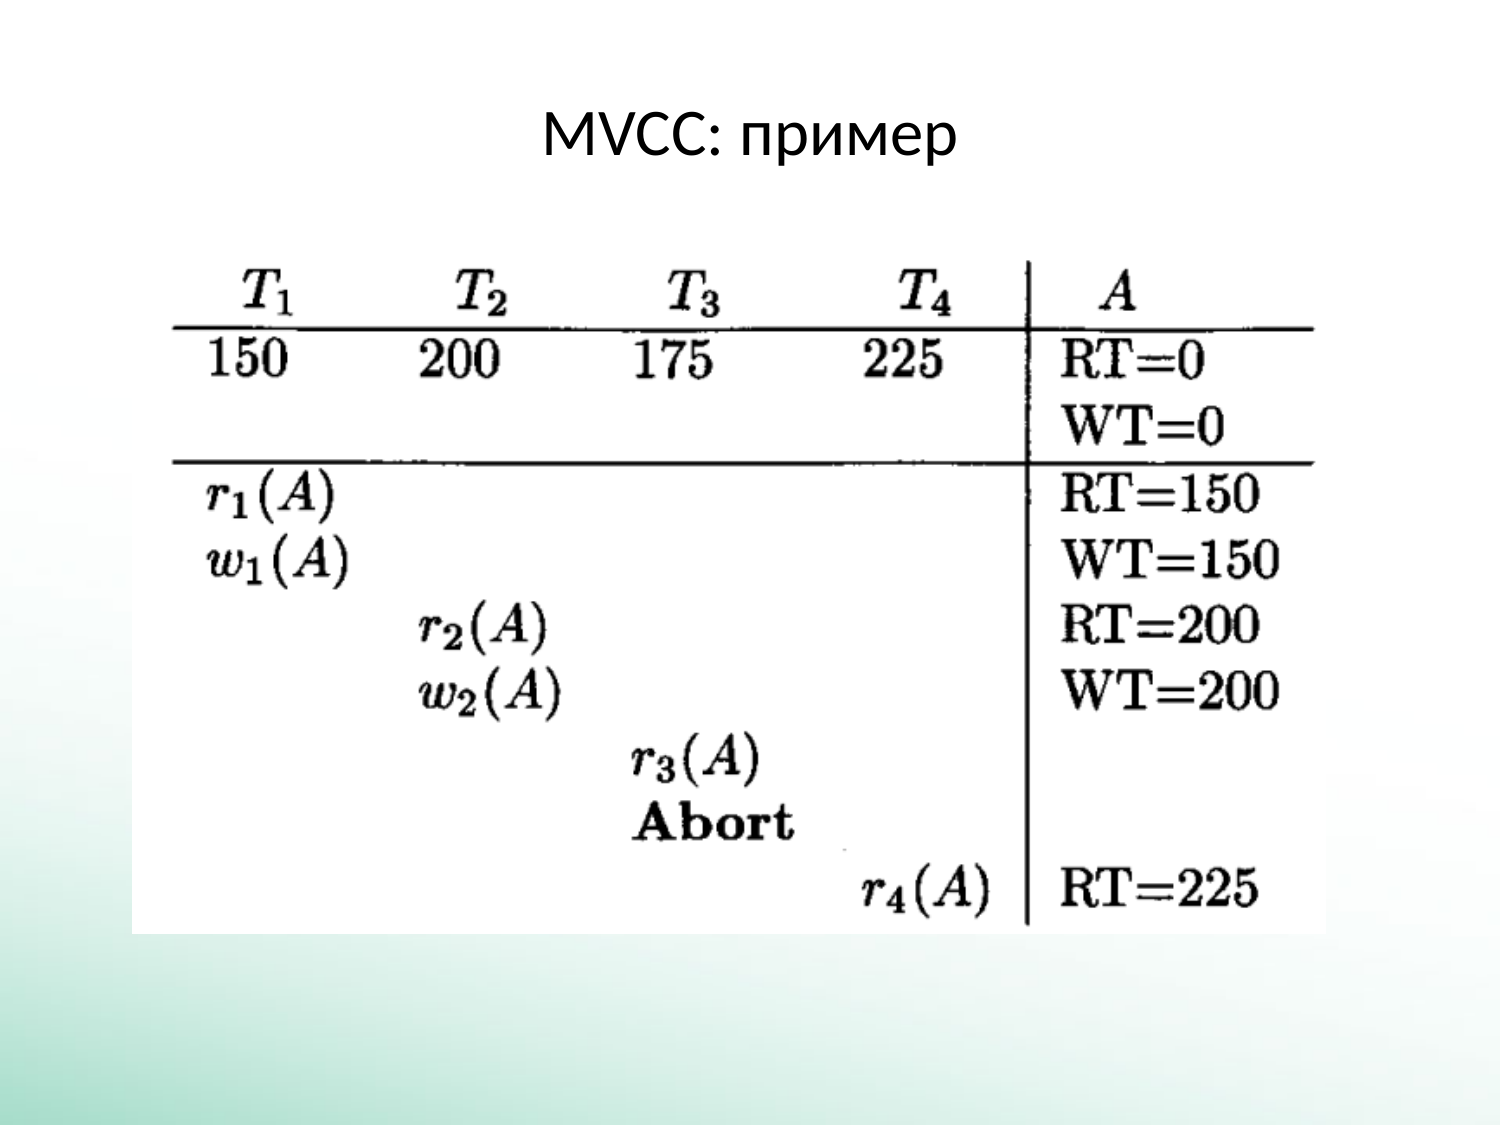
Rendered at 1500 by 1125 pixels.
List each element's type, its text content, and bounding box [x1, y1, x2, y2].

title MVCC: пример [75, 45, 1425, 233]
picture [0, 0, 1500, 1125]
